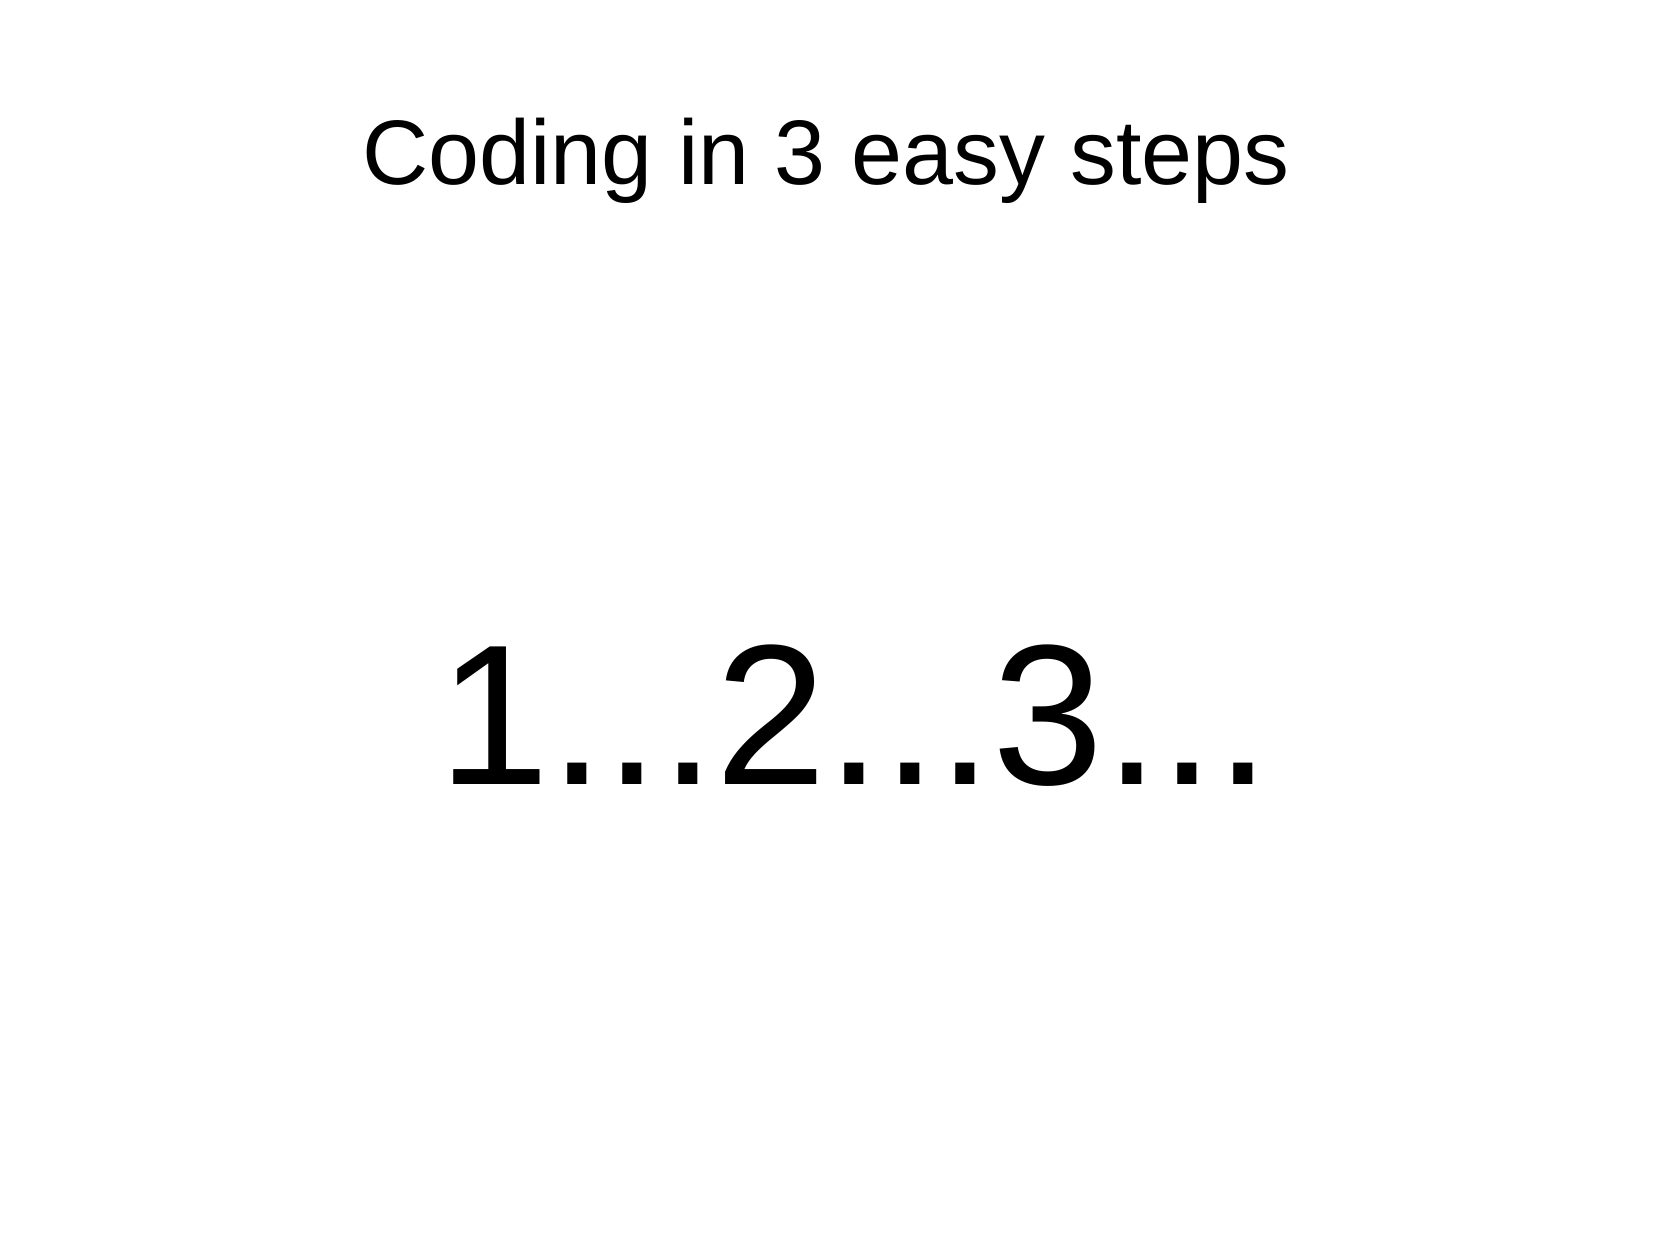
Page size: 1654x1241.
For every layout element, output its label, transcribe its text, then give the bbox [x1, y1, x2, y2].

list 1...2...3... [82, 290, 1538, 1010]
title Coding in 3 easy steps [82, 49, 1571, 257]
